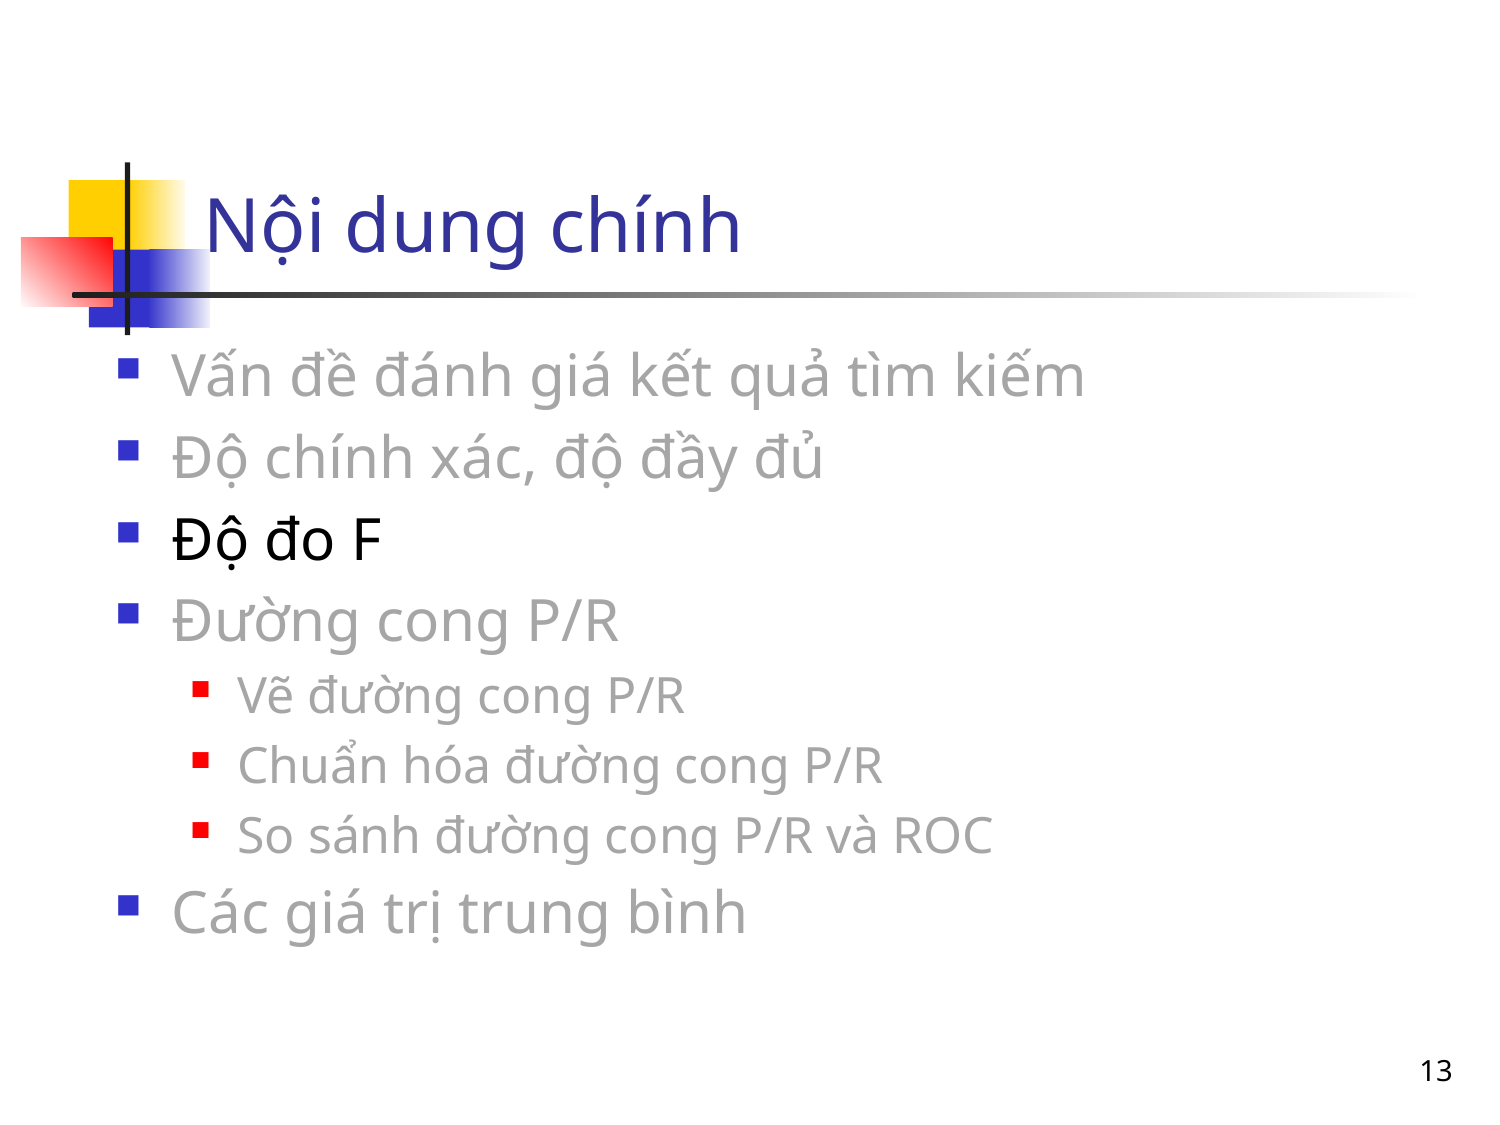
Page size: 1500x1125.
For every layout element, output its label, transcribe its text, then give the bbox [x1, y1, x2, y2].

slide_number <number> [1155, 1024, 1468, 1100]
title Nội dung chính [188, 35, 1468, 275]
list Vấn đề đánh giá kết quả tìm kiếm Độ chính xác, độ đầy đủ Độ đo F Đường cong P/R Vẽ đường cong P/R Chuẩn hóa đường cong P/R So sánh đường cong P/R và ROC Các giá trị trung bình [100, 331, 1469, 1006]
